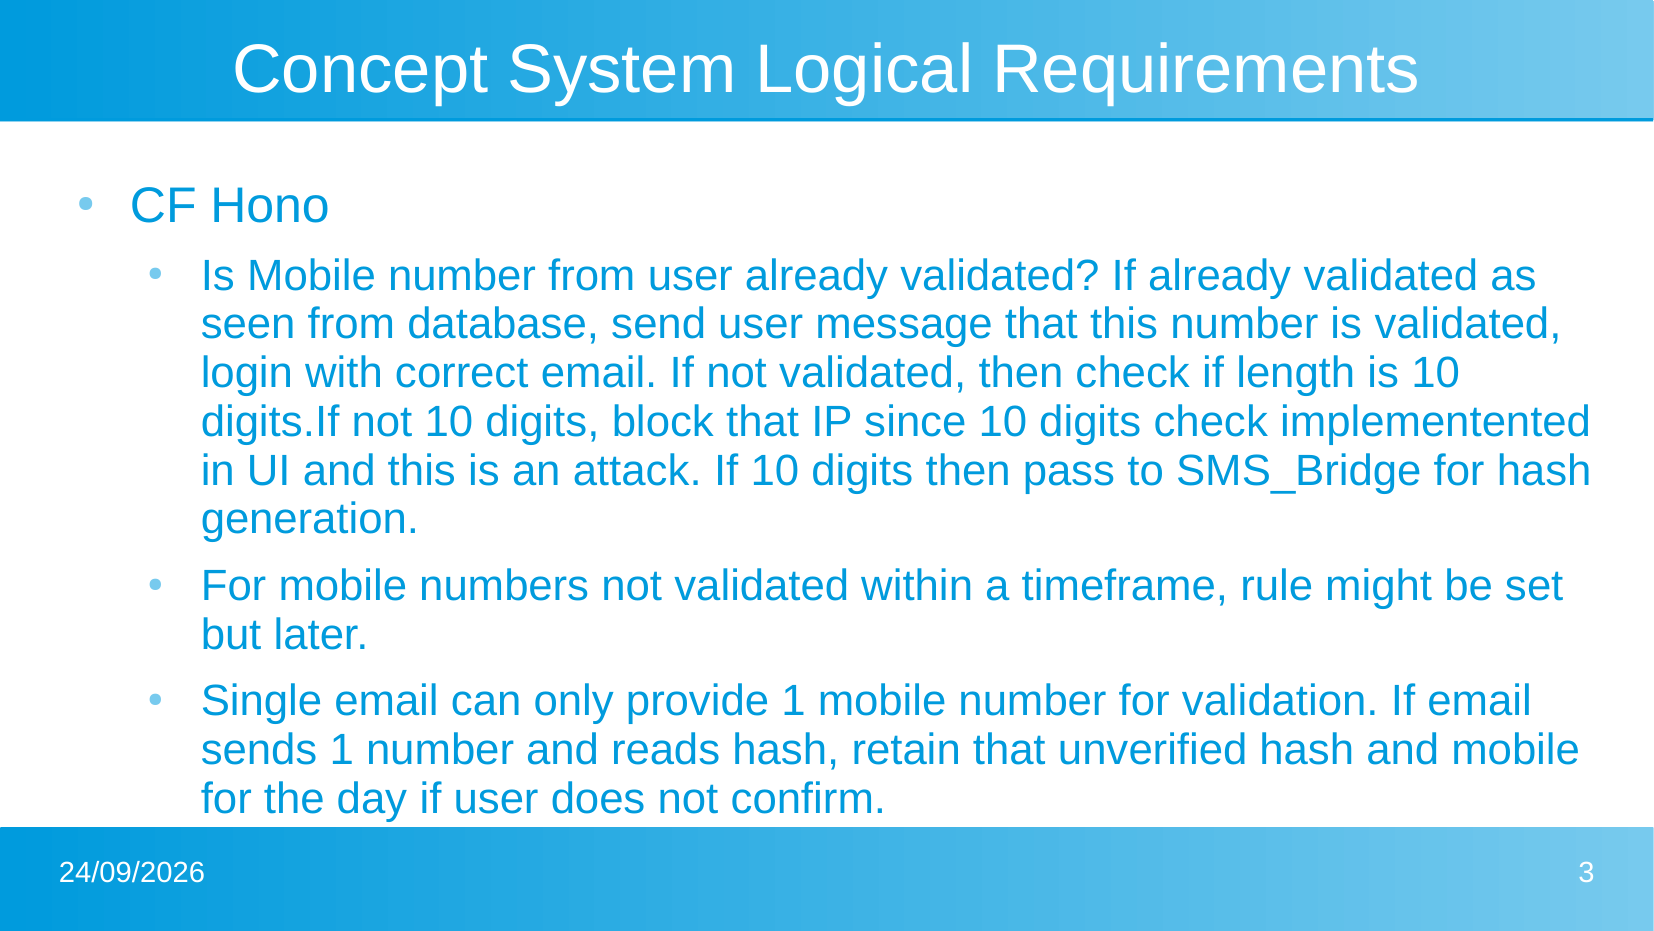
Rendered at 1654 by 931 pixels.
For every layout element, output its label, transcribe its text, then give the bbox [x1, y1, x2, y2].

list CF Hono Is Mobile number from user already validated? If already validated as seen from database, send user message that this number is validated, login with correct email. If not validated, then check if length is 10 digits.If not 10 digits, block that IP since 10 digits check implementented in UI and this is an attack. If 10 digits then pass to SMS_Bridge for hash generation. For mobile numbers not validated within a timeframe, rule might be set but later. Single email can only provide 1 mobile number for validation. If email sends 1 number and reads hash, retain that unverified hash and mobile for the day if user does not confirm. [59, 177, 1595, 768]
title Concept System Logical Requirements [59, 29, 1595, 108]
